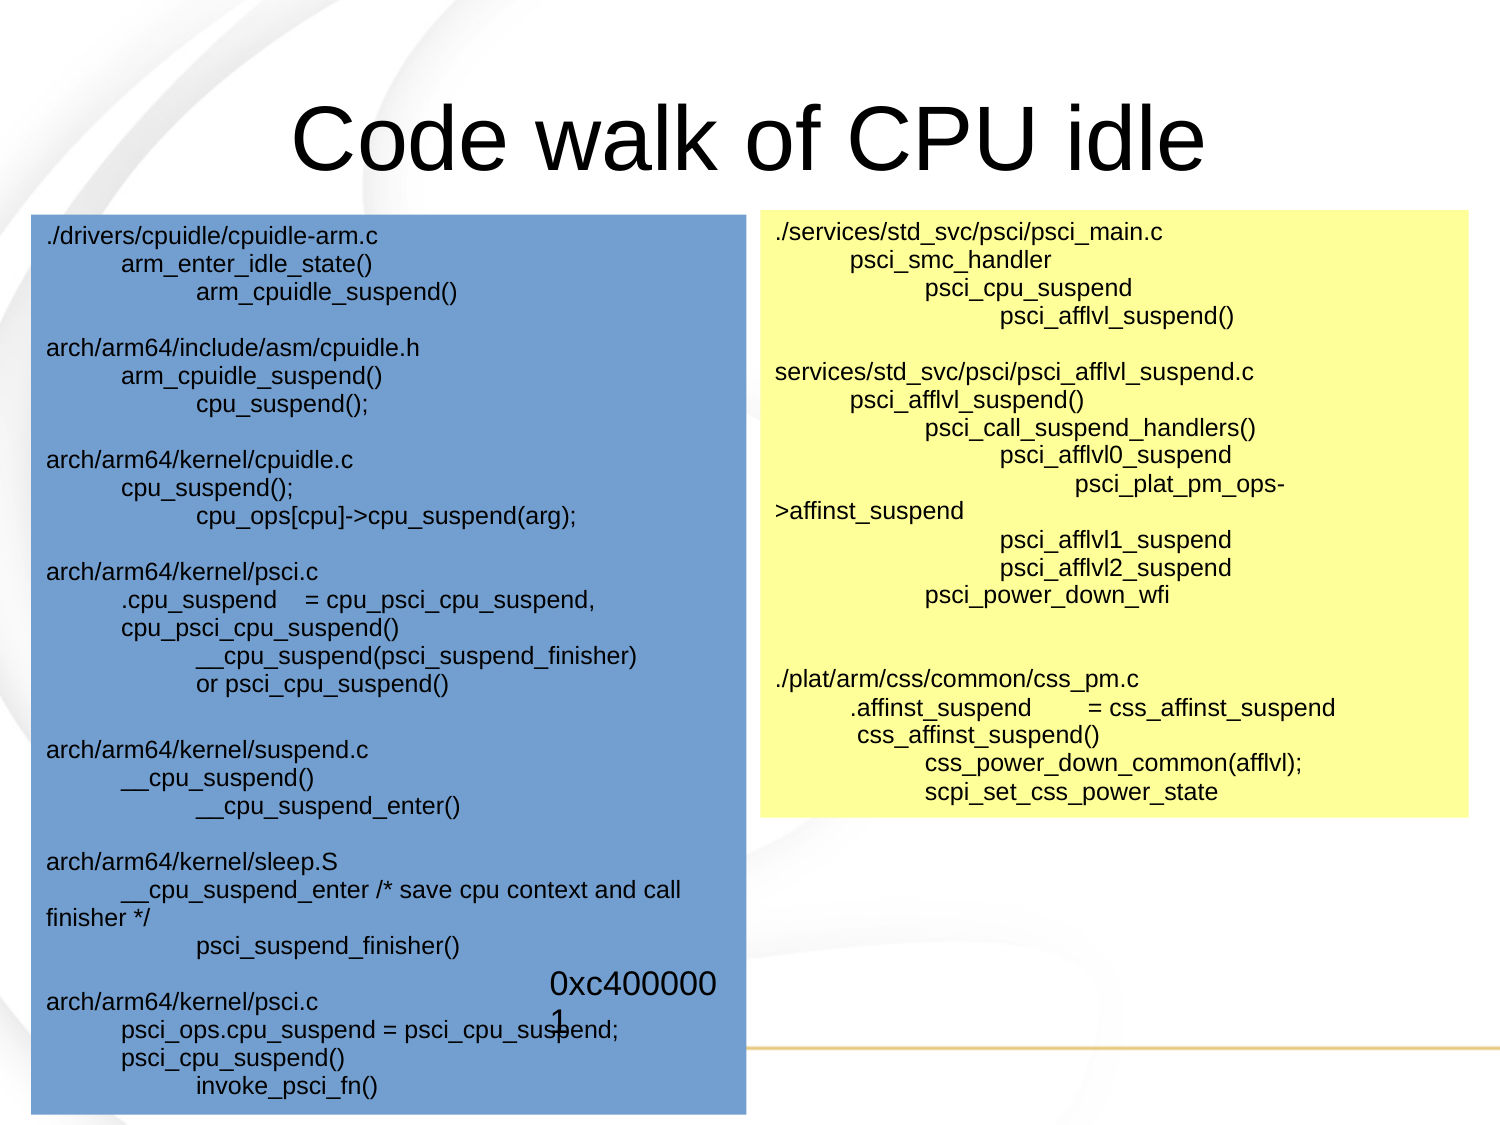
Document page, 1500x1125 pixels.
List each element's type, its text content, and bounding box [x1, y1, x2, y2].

text_box ./services/std_svc/psci/psci_main.c psci_smc_handler psci_cpu_suspend psci_afflvl_suspend() services/std_svc/psci/psci_afflvl_suspend.c psci_afflvl_suspend() psci_call_suspend_handlers() psci_afflvl0_suspend psci_plat_pm_ops->affinst_suspend psci_afflvl1_suspend psci_afflvl2_suspend psci_power_down_wfi ./plat/arm/css/common/css_pm.c .affinst_suspend = css_affinst_suspend css_affinst_suspend() css_power_down_common(afflvl); scpi_set_css_power_state [760, 210, 1469, 818]
picture [0, 0, 1500, 1125]
text_box ./drivers/cpuidle/cpuidle-arm.c arm_enter_idle_state() arm_cpuidle_suspend() arch/arm64/include/asm/cpuidle.h arm_cpuidle_suspend() cpu_suspend(); arch/arm64/kernel/cpuidle.c cpu_suspend(); cpu_ops[cpu]->cpu_suspend(arg); arch/arm64/kernel/psci.c .cpu_suspend = cpu_psci_cpu_suspend, cpu_psci_cpu_suspend() __cpu_suspend(psci_suspend_finisher) or psci_cpu_suspend() arch/arm64/kernel/suspend.c __cpu_suspend() __cpu_suspend_enter() arch/arm64/kernel/sleep.S __cpu_suspend_enter /* save cpu context and call finisher */ psci_suspend_finisher() arch/arm64/kernel/psci.c psci_ops.cpu_suspend = psci_cpu_suspend; psci_cpu_suspend() invoke_psci_fn() [31, 214, 747, 1115]
text_box 0xc4000001 [534, 957, 747, 1049]
title Code walk of CPU idle [75, 44, 1425, 233]
